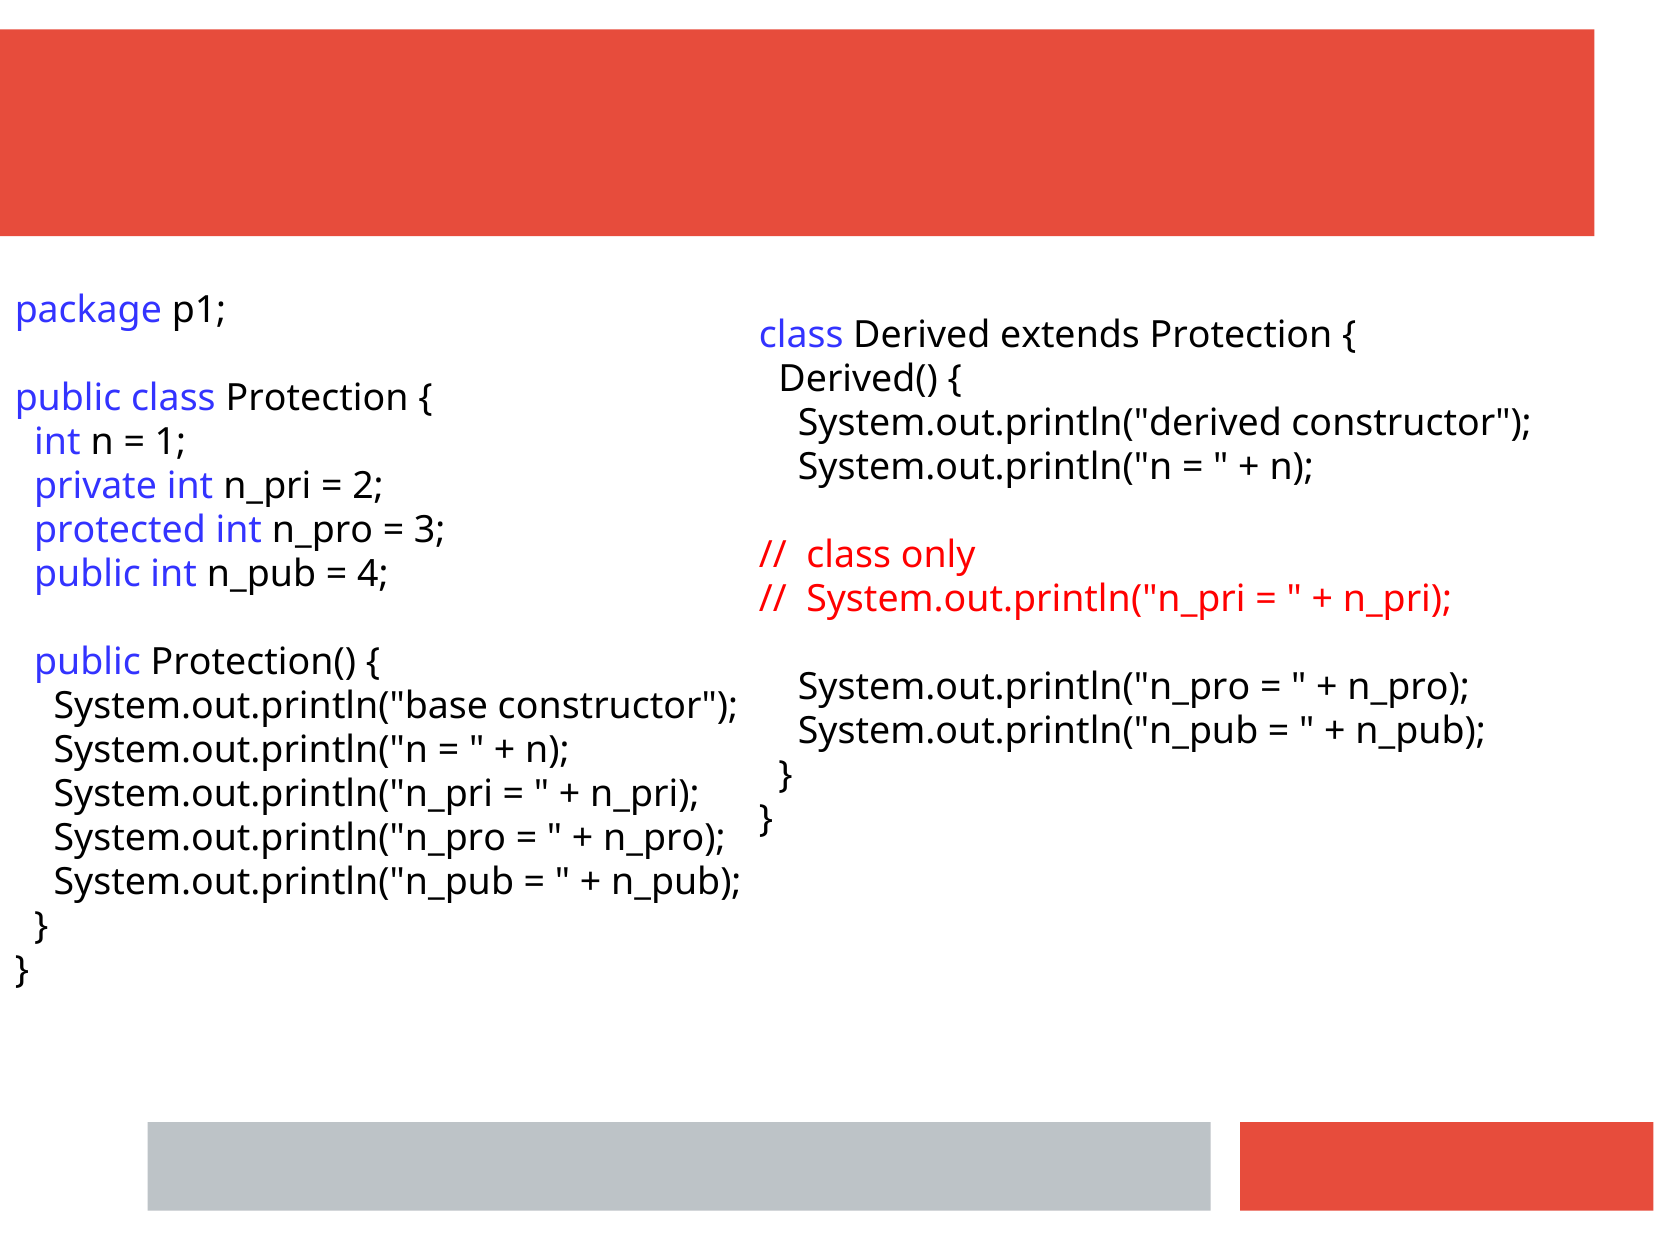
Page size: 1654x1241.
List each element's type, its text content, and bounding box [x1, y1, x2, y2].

text_box package p1; public class Protection { int n = 1; private int n_pri = 2; protected int n_pro = 3; public int n_pub = 4; public Protection() { System.out.println("base constructor"); System.out.println("n = " + n); System.out.println("n_pri = " + n_pri); System.out.println("n_pro = " + n_pro); System.out.println("n_pub = " + n_pub); } } [0, 279, 744, 1089]
text_box class Derived extends Protection { Derived() { System.out.println("derived constructor"); System.out.println("n = " + n); // class only // System.out.println("n_pri = " + n_pri); System.out.println("n_pro = " + n_pro); System.out.println("n_pub = " + n_pub); } } [744, 259, 1619, 1241]
